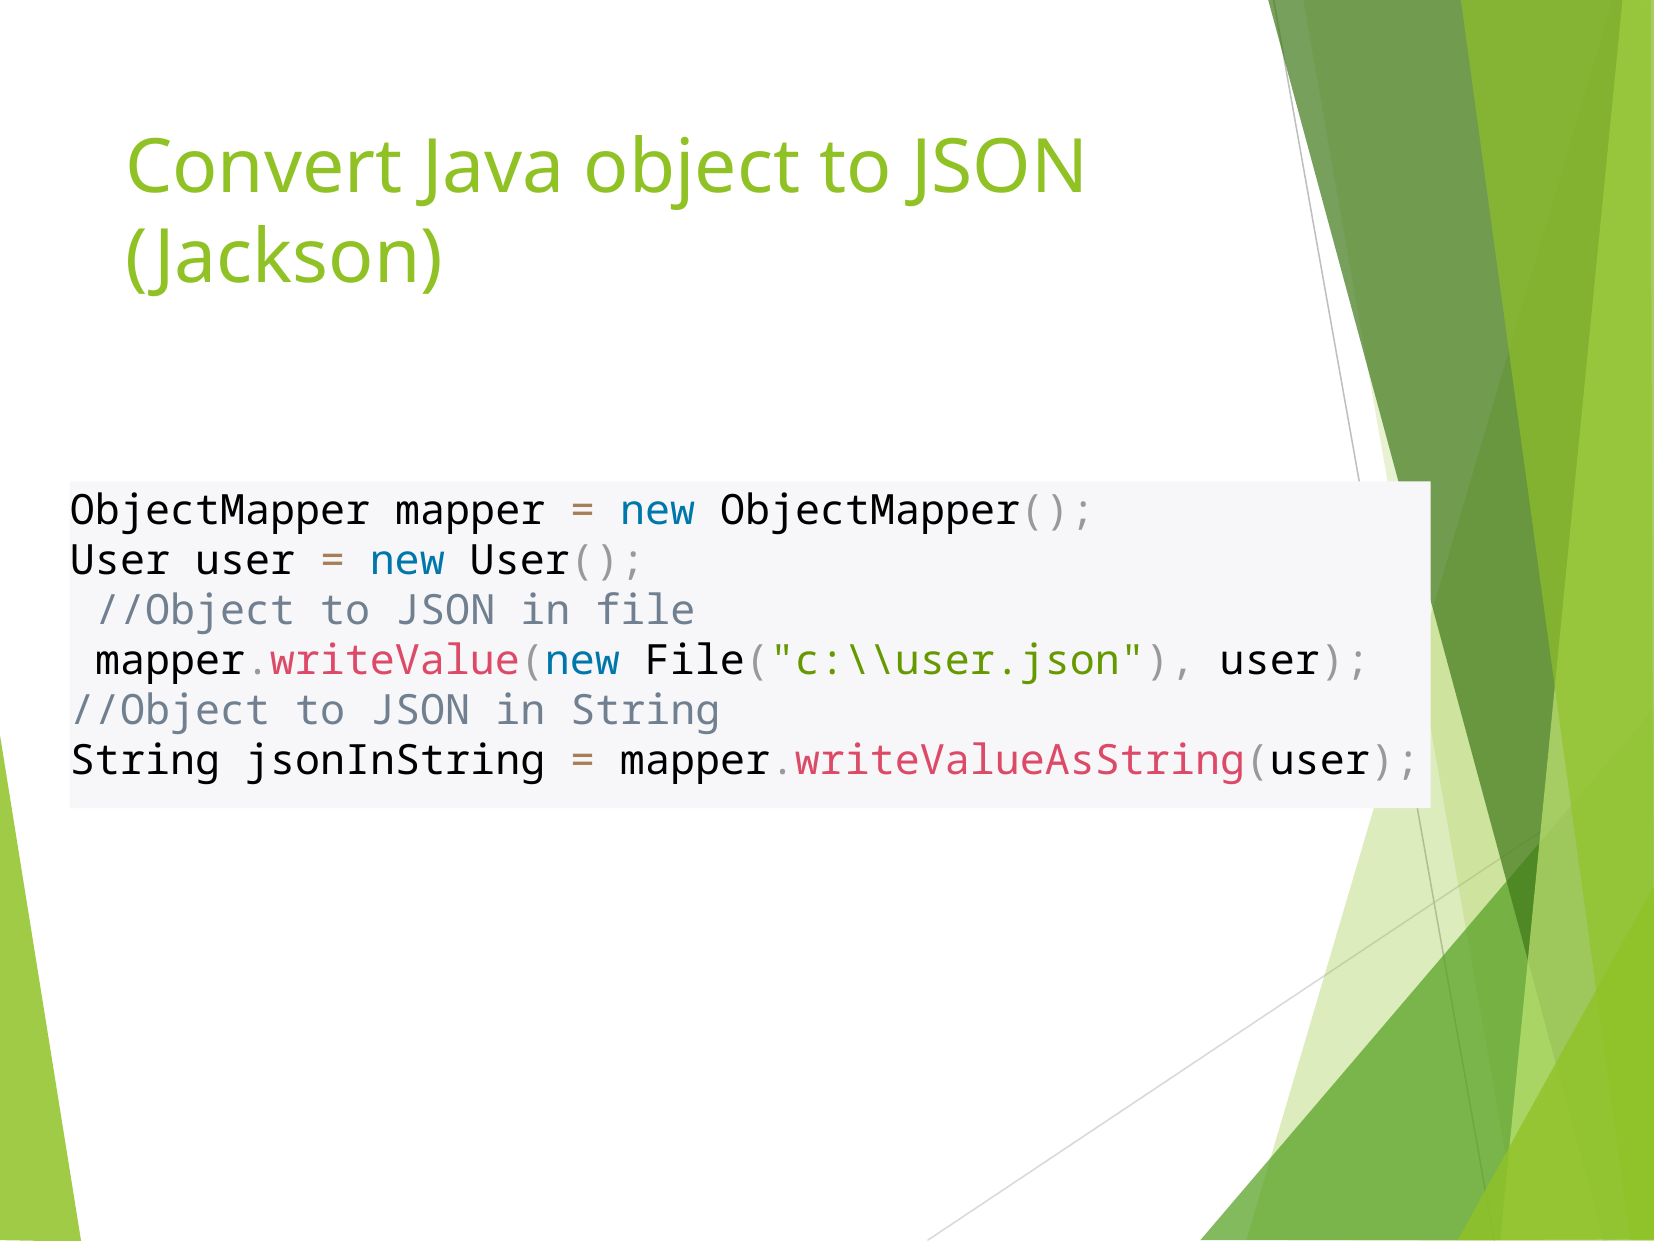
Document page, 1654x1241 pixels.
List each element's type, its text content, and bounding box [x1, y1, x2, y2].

title Convert Java object to JSON (Jackson) [110, 110, 1259, 350]
list ObjectMapper mapper = new ObjectMapper(); User user = new User(); //Object to JSON in file mapper.writeValue(new File("c:\\user.json"), user); //Object to JSON in String String jsonInString = mapper.writeValueAsString(user); [69, 481, 1333, 809]
